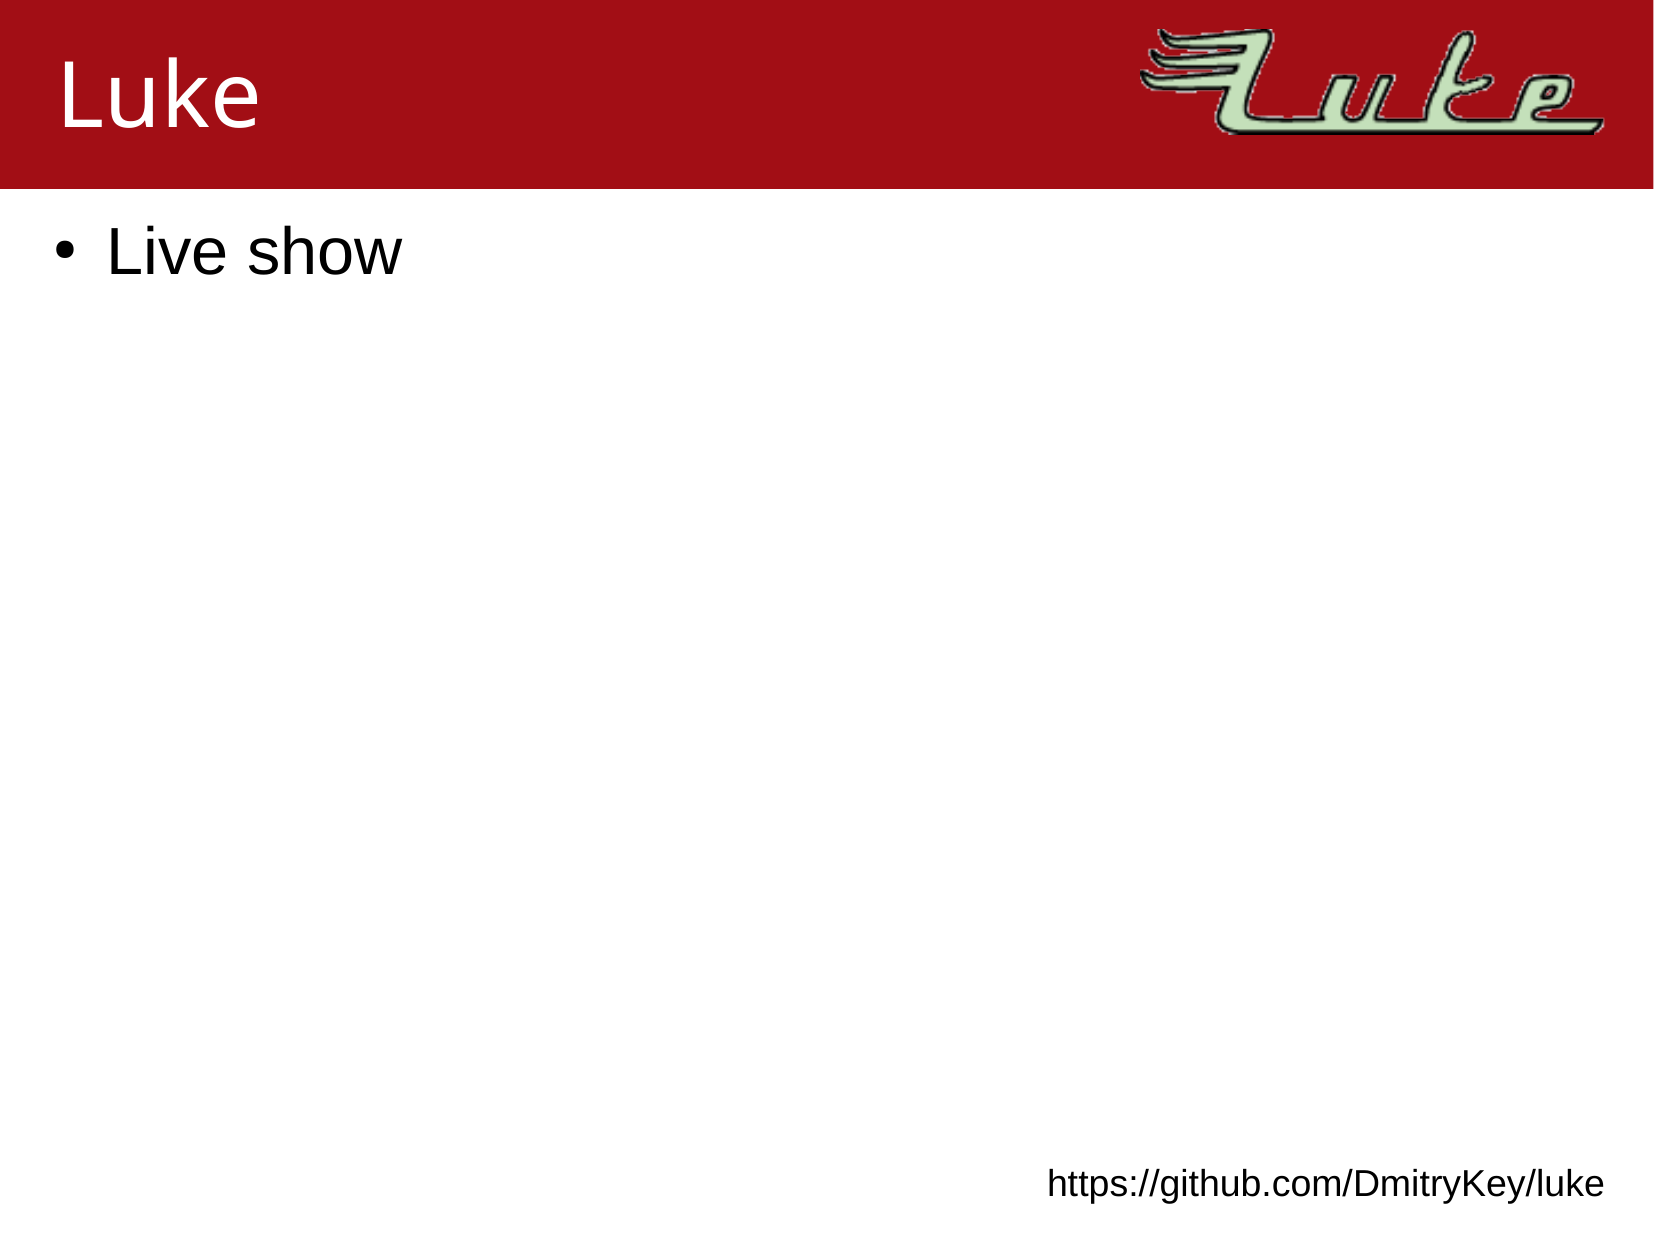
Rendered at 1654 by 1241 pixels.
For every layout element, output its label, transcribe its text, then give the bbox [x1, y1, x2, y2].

title Luke [56, 30, 1546, 154]
list Live show [35, 213, 1619, 1170]
text_box https://github.com/DmitryKey/luke [1032, 1155, 1621, 1212]
picture [1140, 29, 1609, 136]
